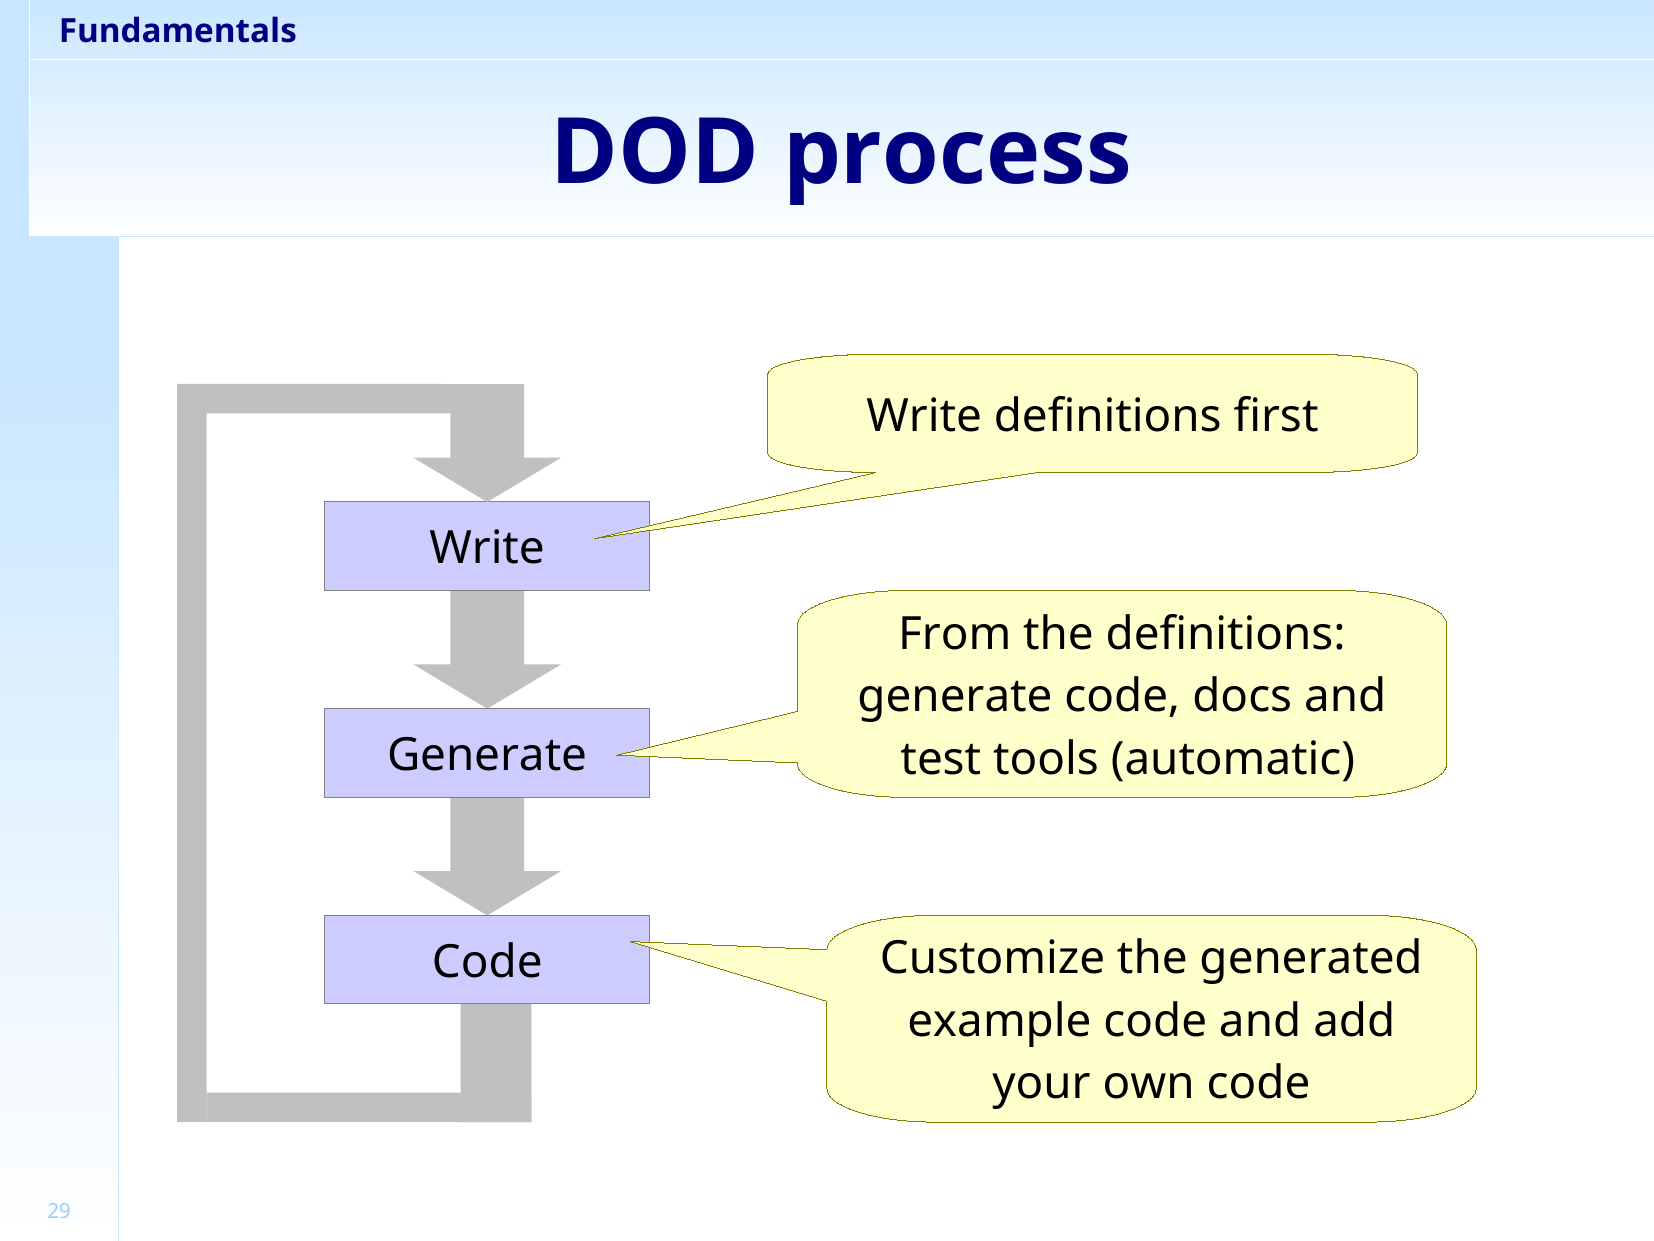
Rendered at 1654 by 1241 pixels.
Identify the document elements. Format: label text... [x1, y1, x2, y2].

text_box From the definitions: generate code, docs and test tools (automatic) [616, 590, 1447, 798]
text_box Generate [324, 708, 650, 798]
title Fundamentals [59, 0, 709, 60]
text_box [413, 798, 562, 915]
text_box [177, 295, 562, 1123]
text_box Write definitions first [594, 354, 1418, 539]
title DOD process [29, 59, 1654, 237]
text_box [413, 591, 562, 708]
text_box Customize the generated example code and add your own code [630, 915, 1477, 1123]
text_box Code [324, 915, 650, 1004]
text_box Write [324, 501, 650, 591]
